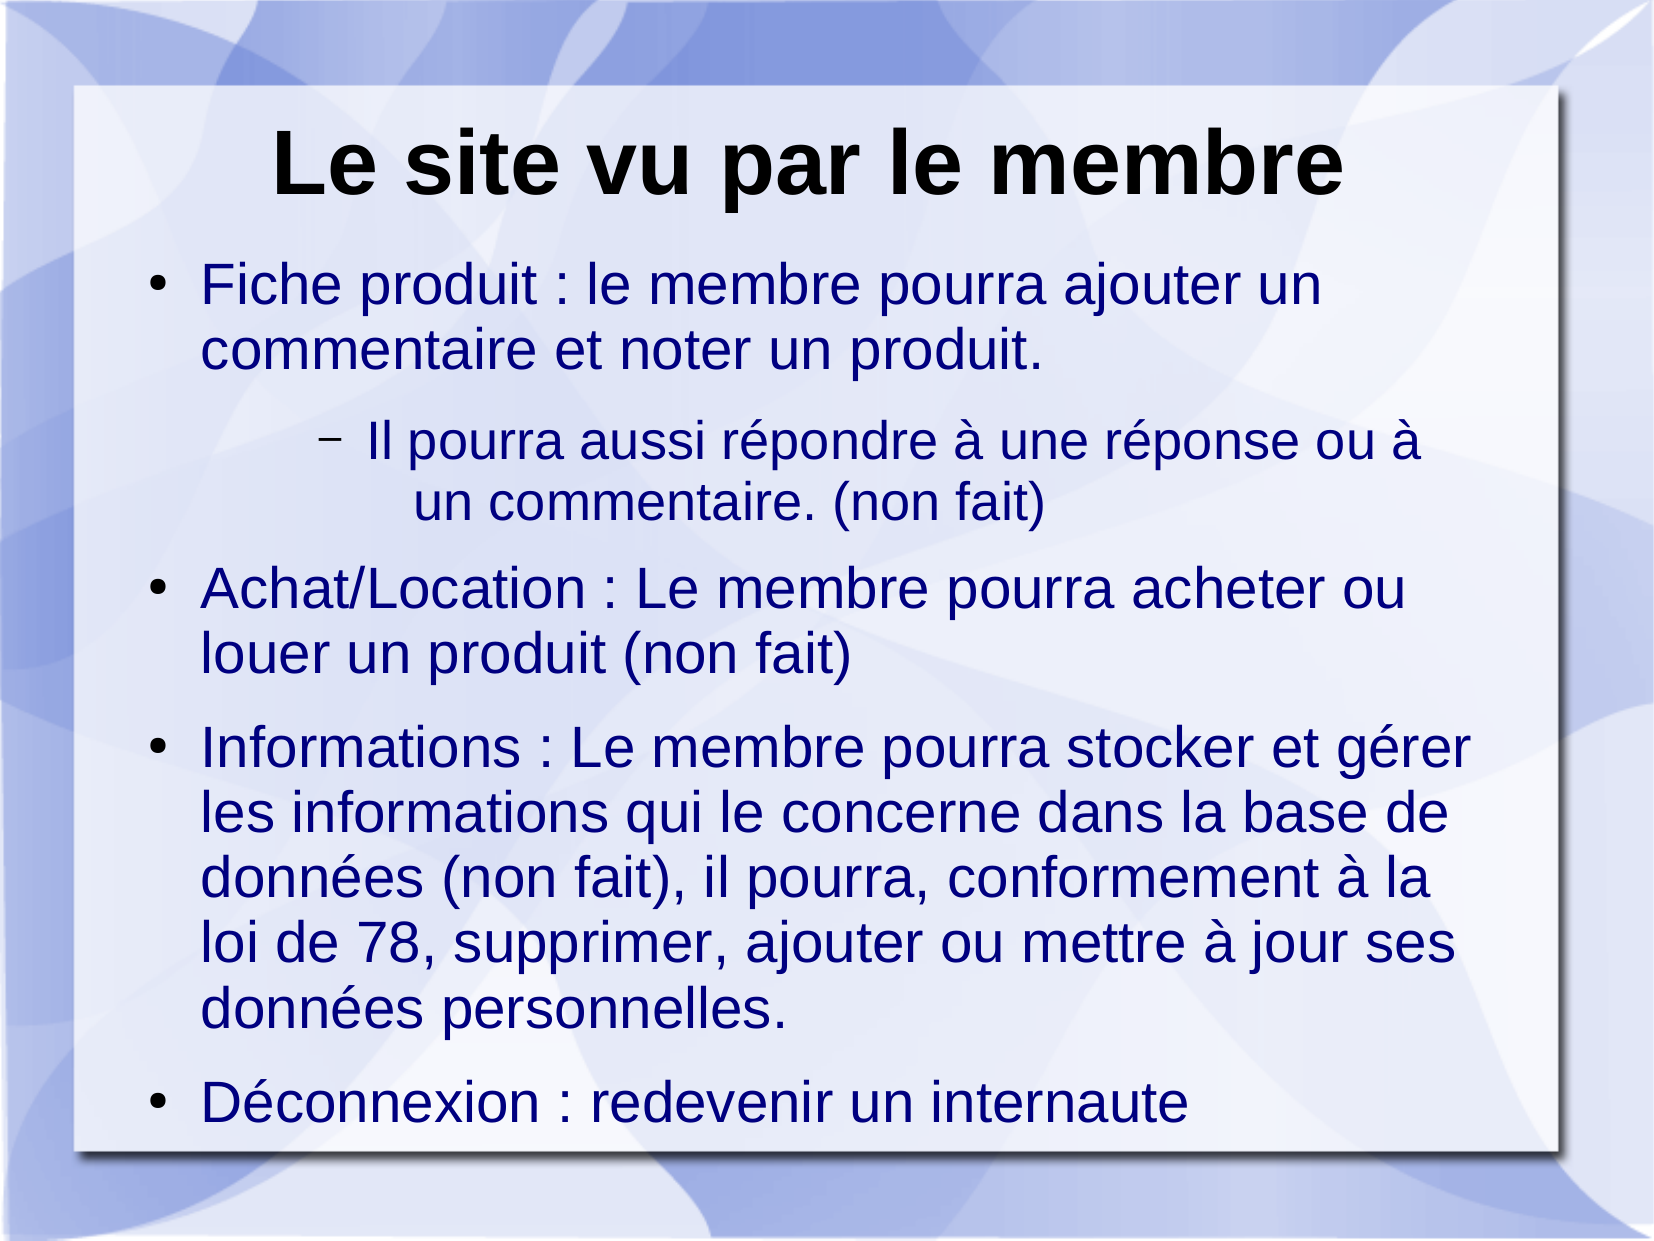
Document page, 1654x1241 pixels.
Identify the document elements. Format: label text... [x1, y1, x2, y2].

list Fiche produit : le membre pourra ajouter un commentaire et noter un produit. Il pourra aussi répondre à une réponse ou à un commentaire. (non fait) Achat/Location : Le membre pourra acheter ou louer un produit (non fait) Informations : Le membre pourra stocker et gérer les informations qui le concerne dans la base de données (non fait), il pourra, conformement à la loi de 78, supprimer, ajouter ou mettre à jour ses données personnelles. Déconnexion : redevenir un internaute [129, 251, 1489, 1158]
title Le site vu par le membre [82, 59, 1536, 267]
picture [0, 0, 1654, 1241]
